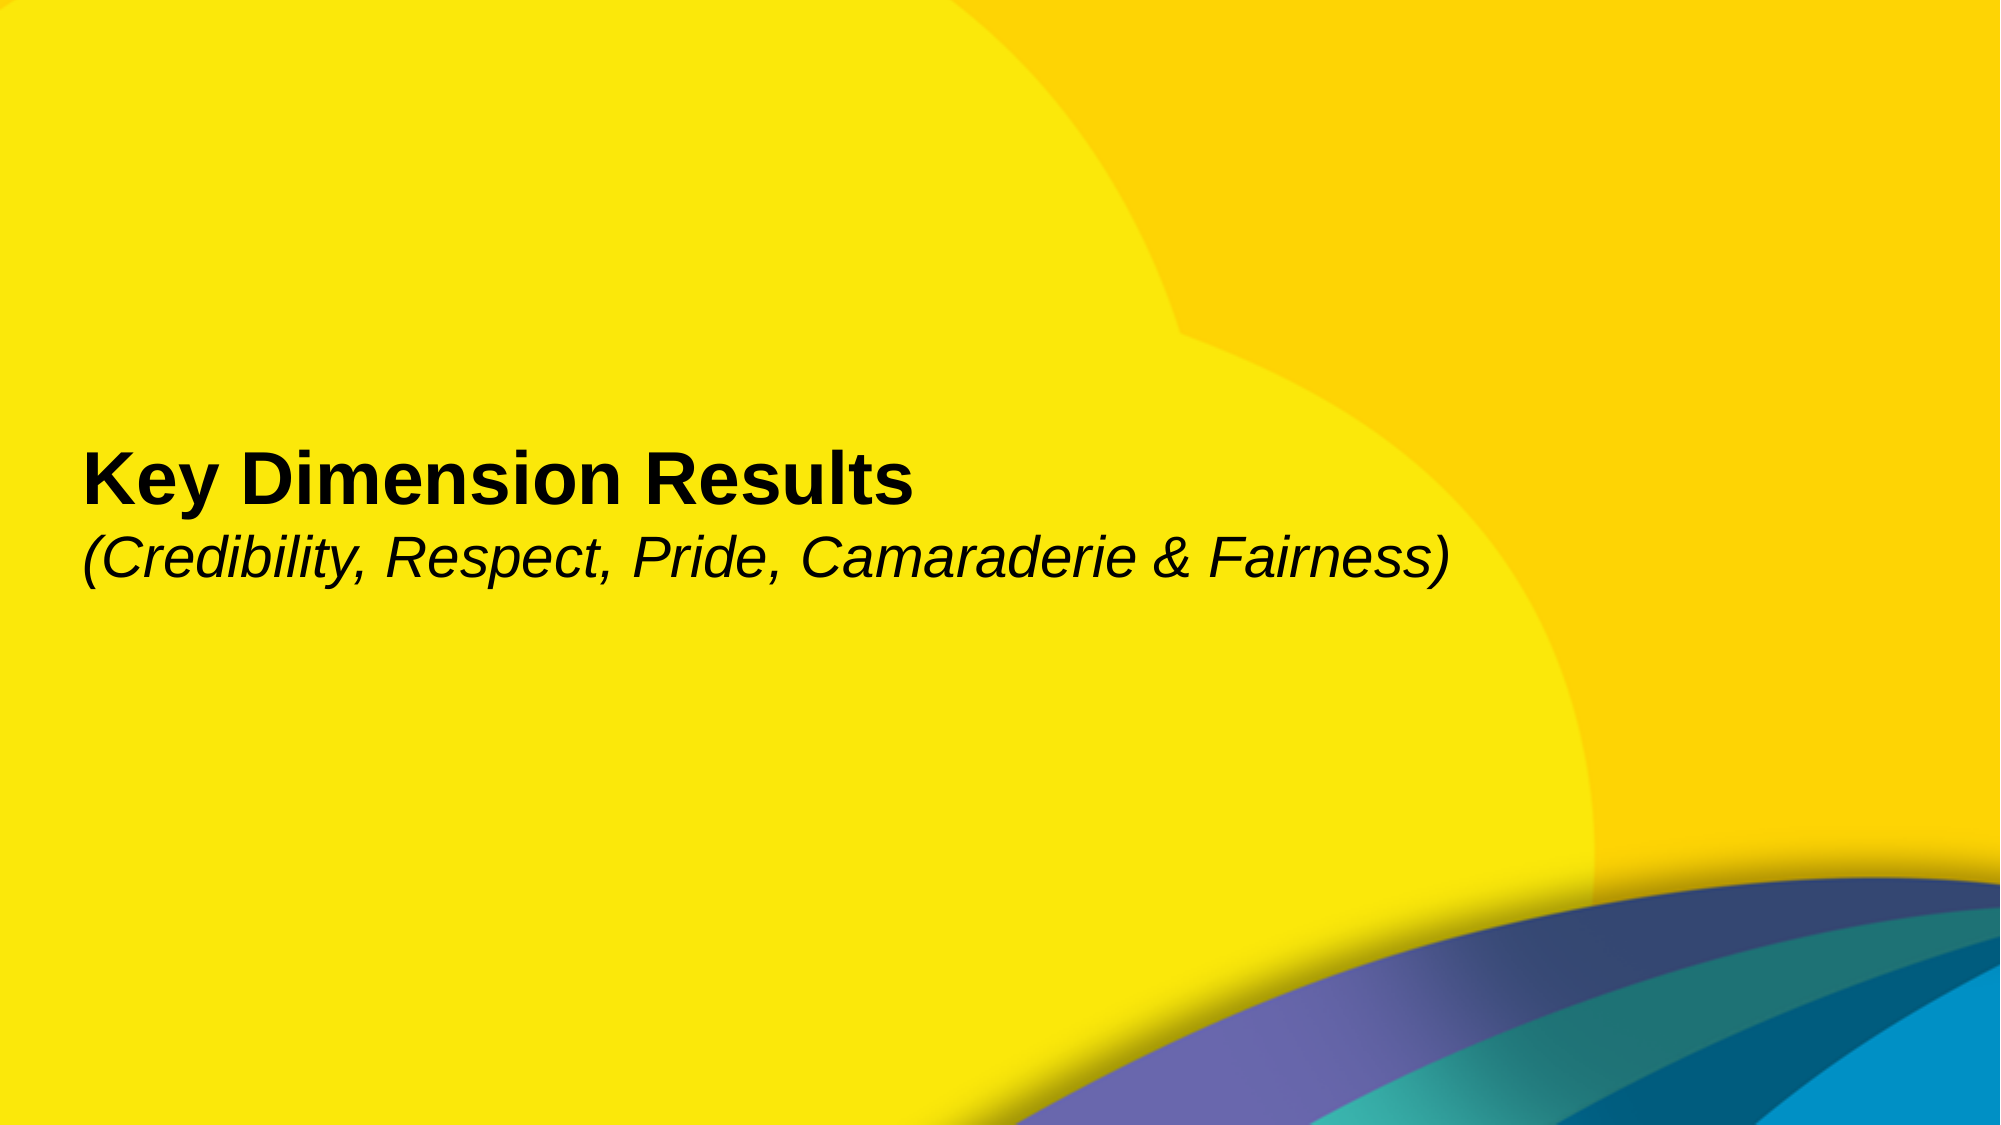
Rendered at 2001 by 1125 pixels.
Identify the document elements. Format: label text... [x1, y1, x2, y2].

text_box Key Dimension Results (Credibility, Respect, Pride, Camaraderie & Fairness) [67, 421, 1484, 599]
picture [0, 0, 2000, 1125]
